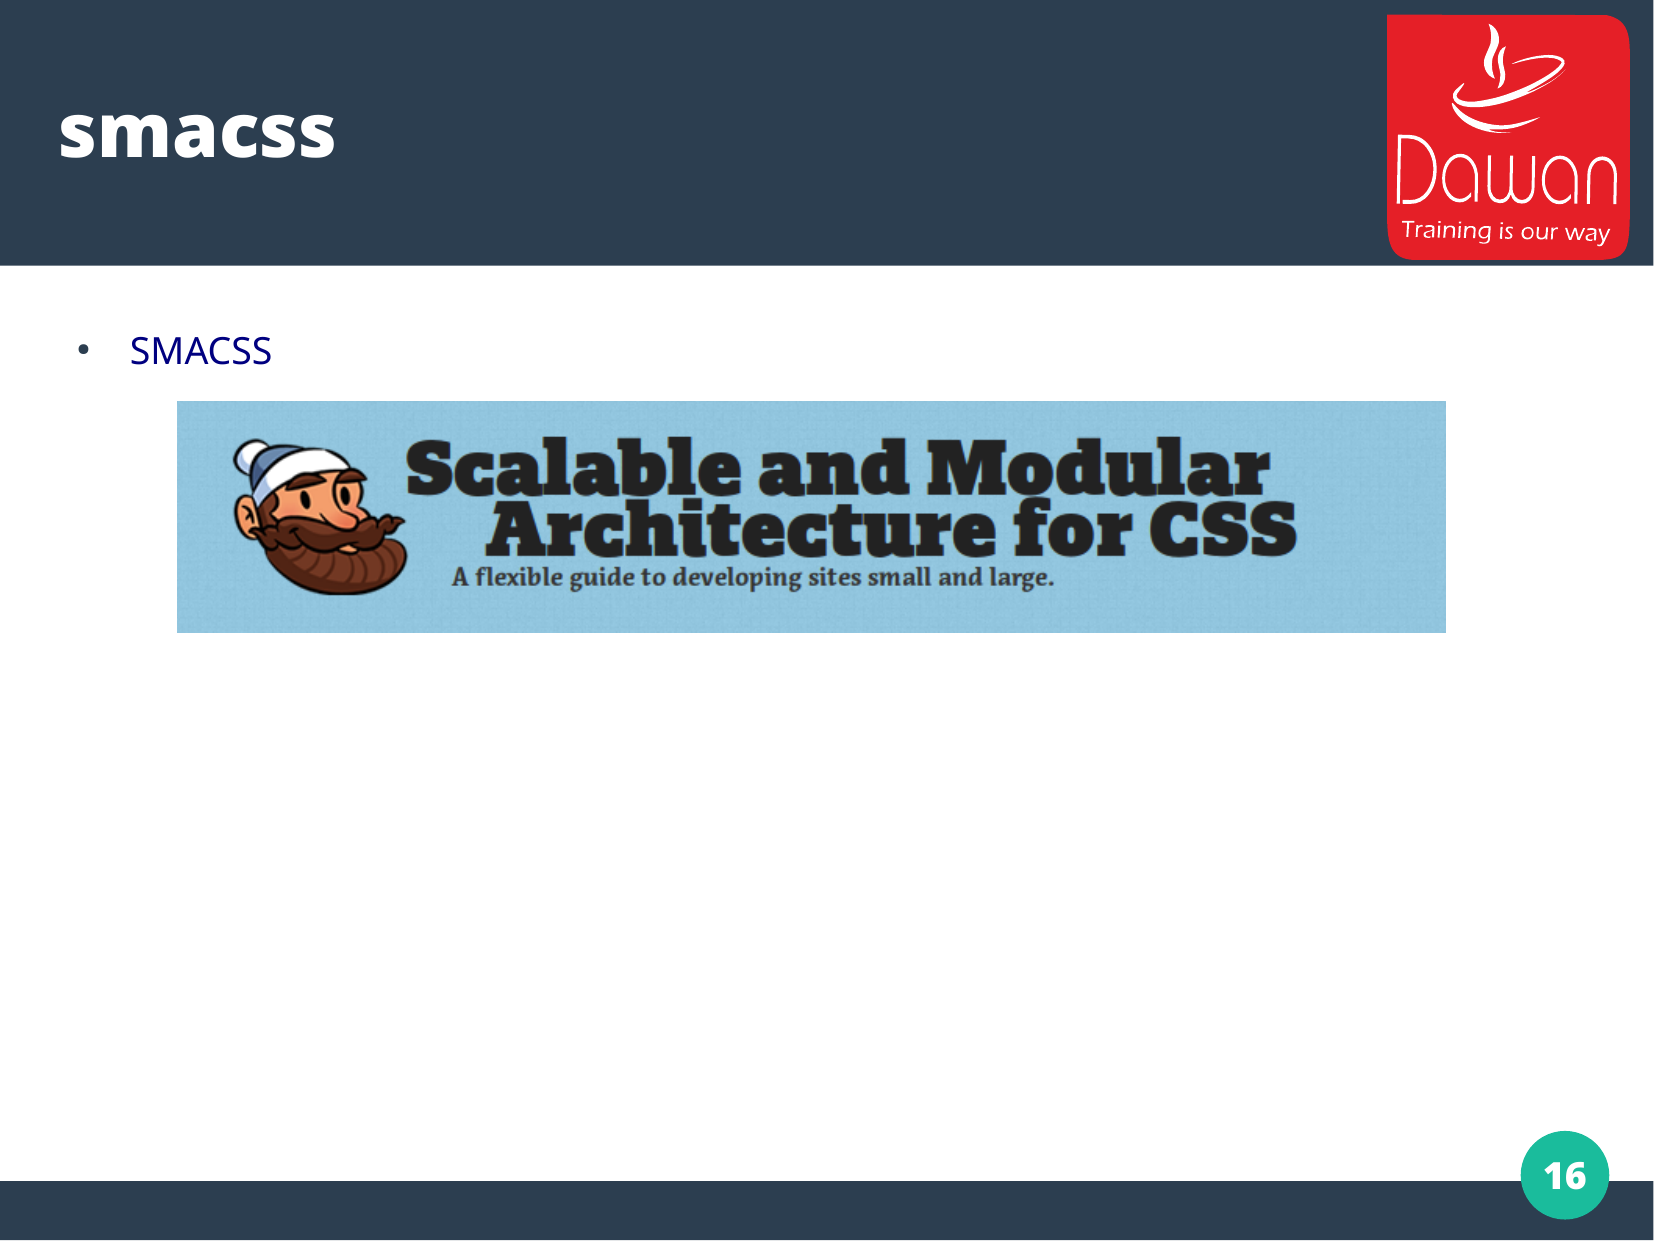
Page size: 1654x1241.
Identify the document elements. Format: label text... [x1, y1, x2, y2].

picture [177, 401, 1446, 633]
title smacss [59, 49, 1387, 207]
list SMACSS [59, 324, 1595, 1152]
picture [1387, 14, 1630, 260]
